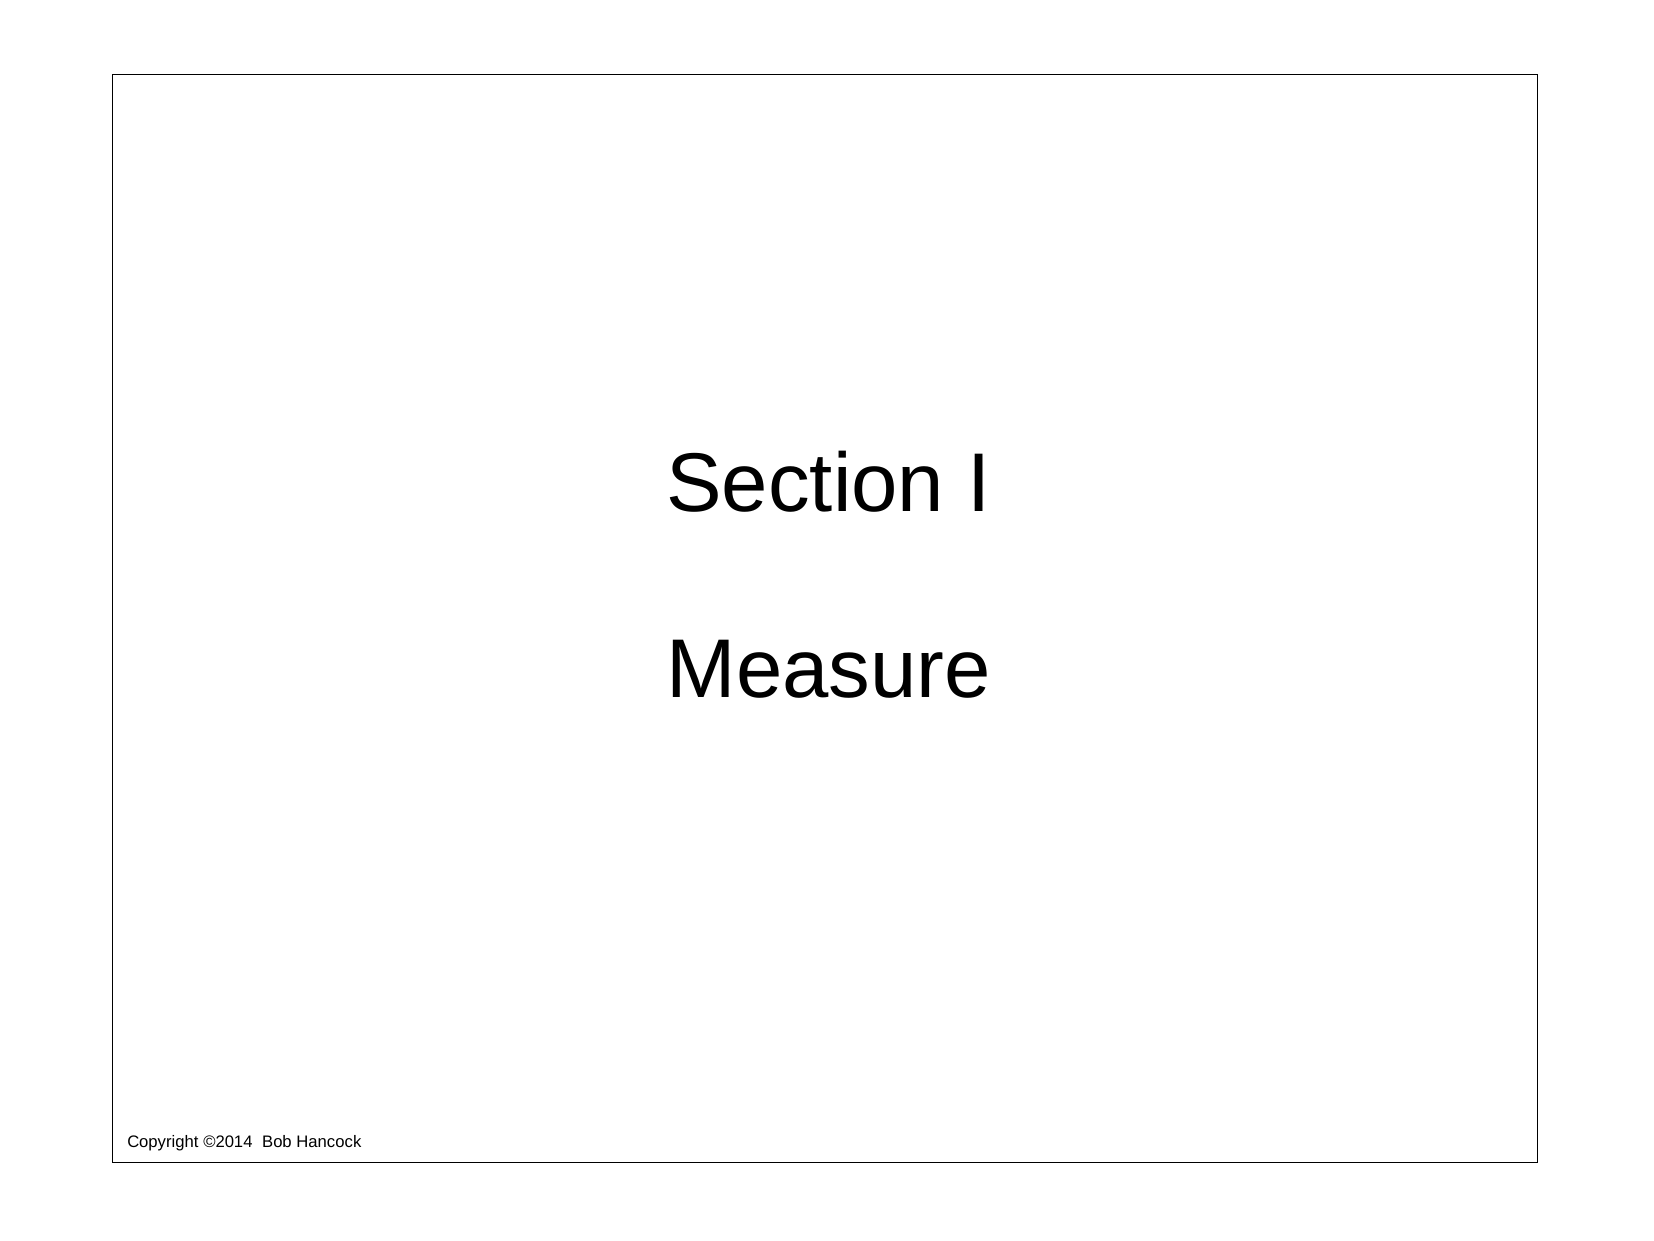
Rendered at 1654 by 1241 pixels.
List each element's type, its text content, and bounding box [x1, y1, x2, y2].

subtitle Section I Measure [251, 164, 1407, 1099]
text_box Copyright ©2014 Bob Hancock [112, 1125, 377, 1159]
